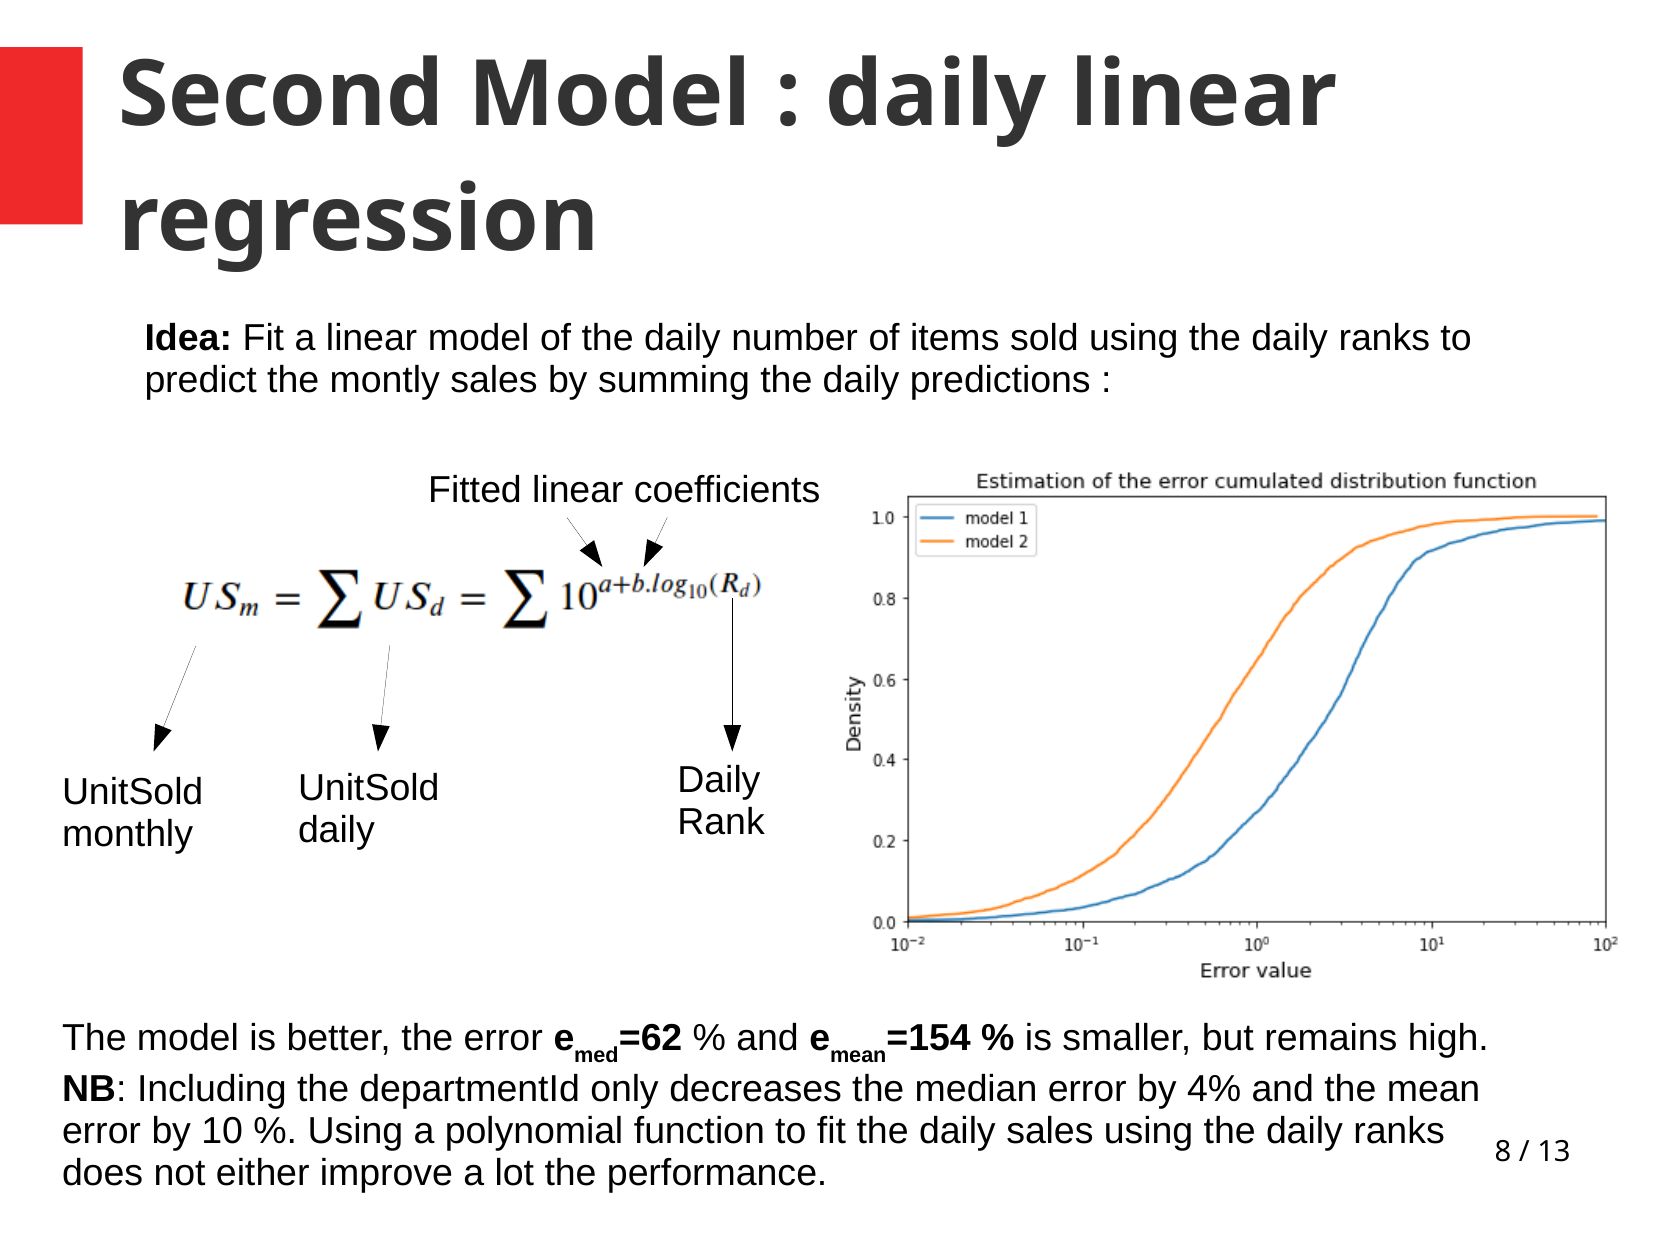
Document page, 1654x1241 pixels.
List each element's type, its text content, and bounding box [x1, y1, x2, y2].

text_box The model is better, the error emed=62 % and emean=154 % is smaller, but remains high. NB: Including the departmentId only decreases the median error by 4% and the mean error by 10 %. Using a polynomial function to fit the daily sales using the daily ranks does not either improve a lot the performance. [47, 1009, 1512, 1201]
text_box UnitSold monthly [47, 763, 237, 863]
title Second Model : daily linear regression [118, 27, 1571, 278]
picture [145, 534, 780, 646]
text_box Daily Rank [662, 751, 852, 851]
picture [820, 468, 1643, 999]
text_box Fitted linear coefficients [413, 460, 898, 518]
text_box UnitSold daily [283, 759, 473, 858]
text_box Idea: Fit a linear model of the daily number of items sold using the daily ranks to predict the montly sales by summing the daily predictions : [129, 309, 1536, 409]
